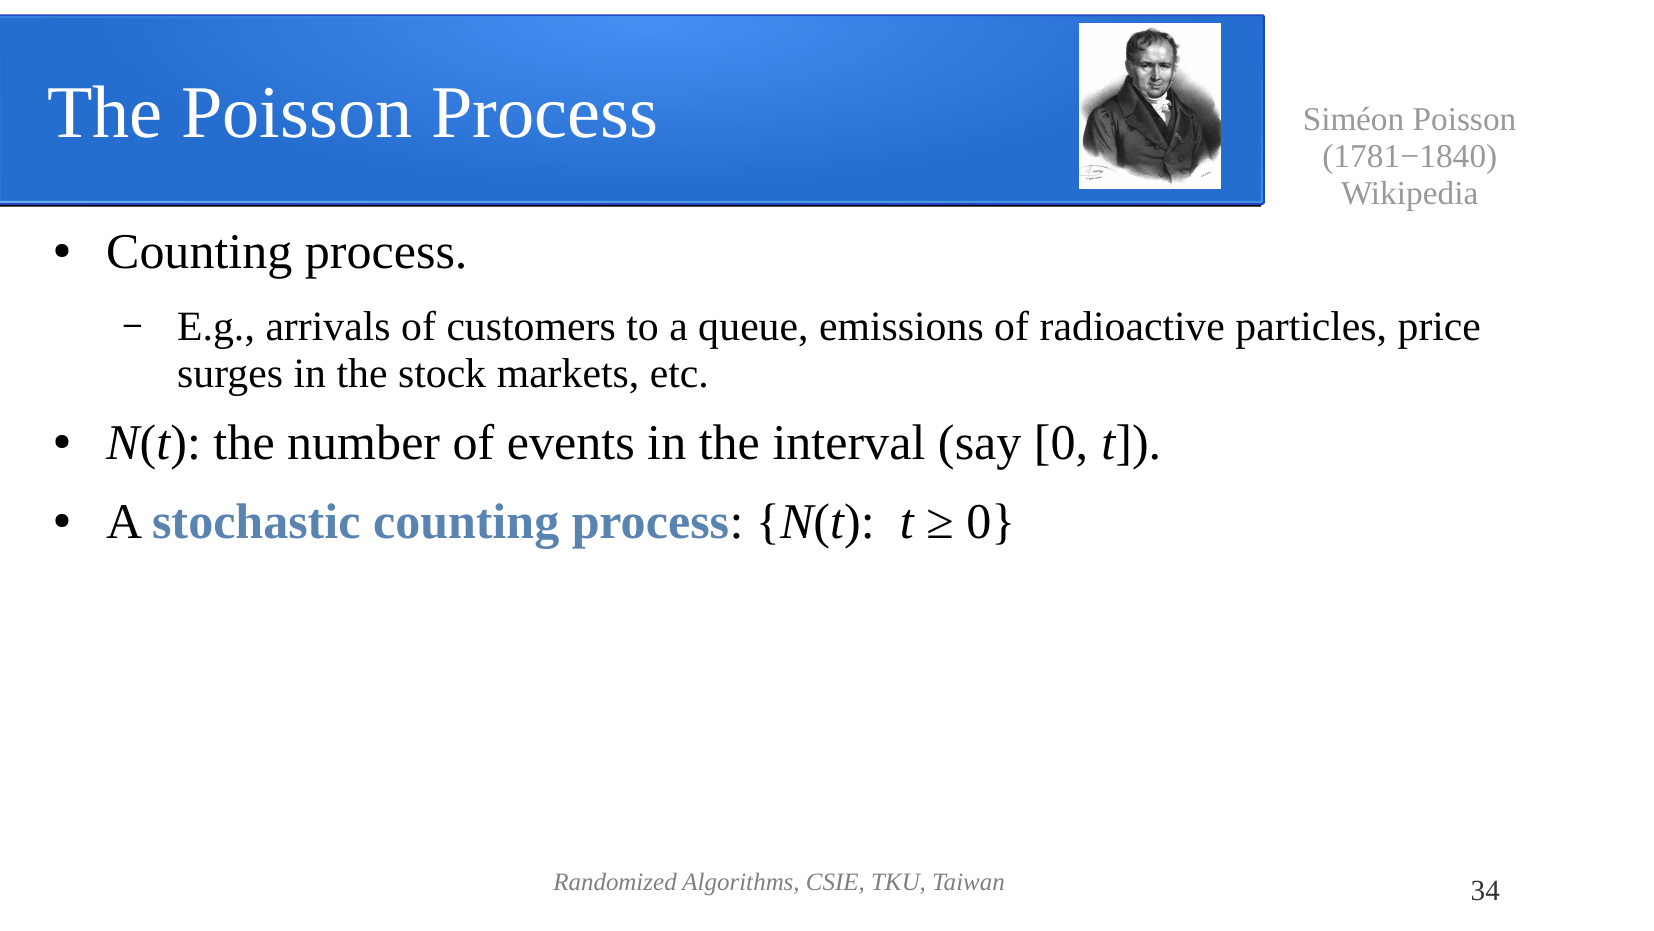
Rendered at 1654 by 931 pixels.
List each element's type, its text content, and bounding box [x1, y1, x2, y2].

text_box Siméon Poisson (1781−1840) Wikipedia [1254, 93, 1565, 220]
list Counting process. E.g., arrivals of customers to a queue, emissions of radioactive particles, price surges in the stock markets, etc. N(t): the number of events in the interval (say [0, t]). A stochastic counting process: {N(t): t ≥ 0} [35, 224, 1524, 764]
picture [1079, 23, 1221, 189]
title The Poisson Process [47, 35, 1079, 189]
